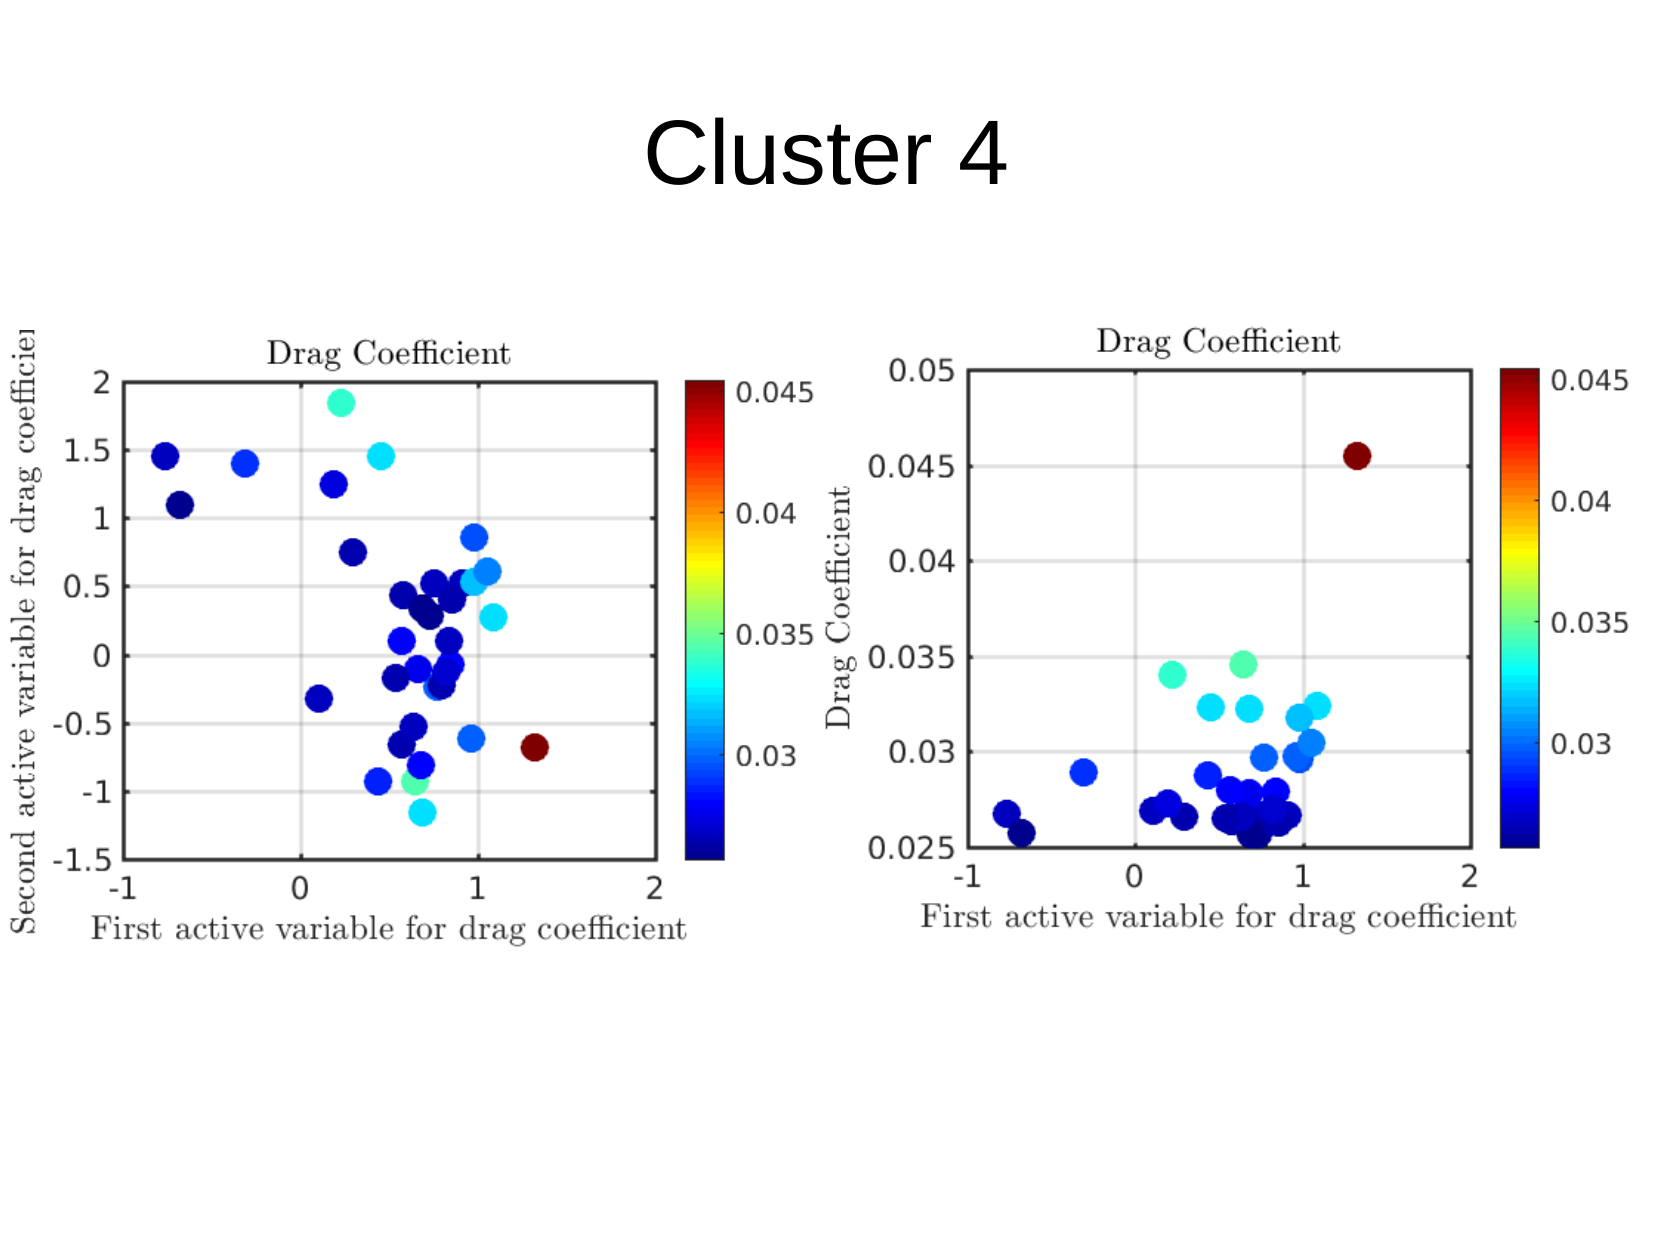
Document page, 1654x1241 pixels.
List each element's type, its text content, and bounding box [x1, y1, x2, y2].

picture [5, 318, 1648, 951]
title Cluster 4 [82, 49, 1571, 257]
